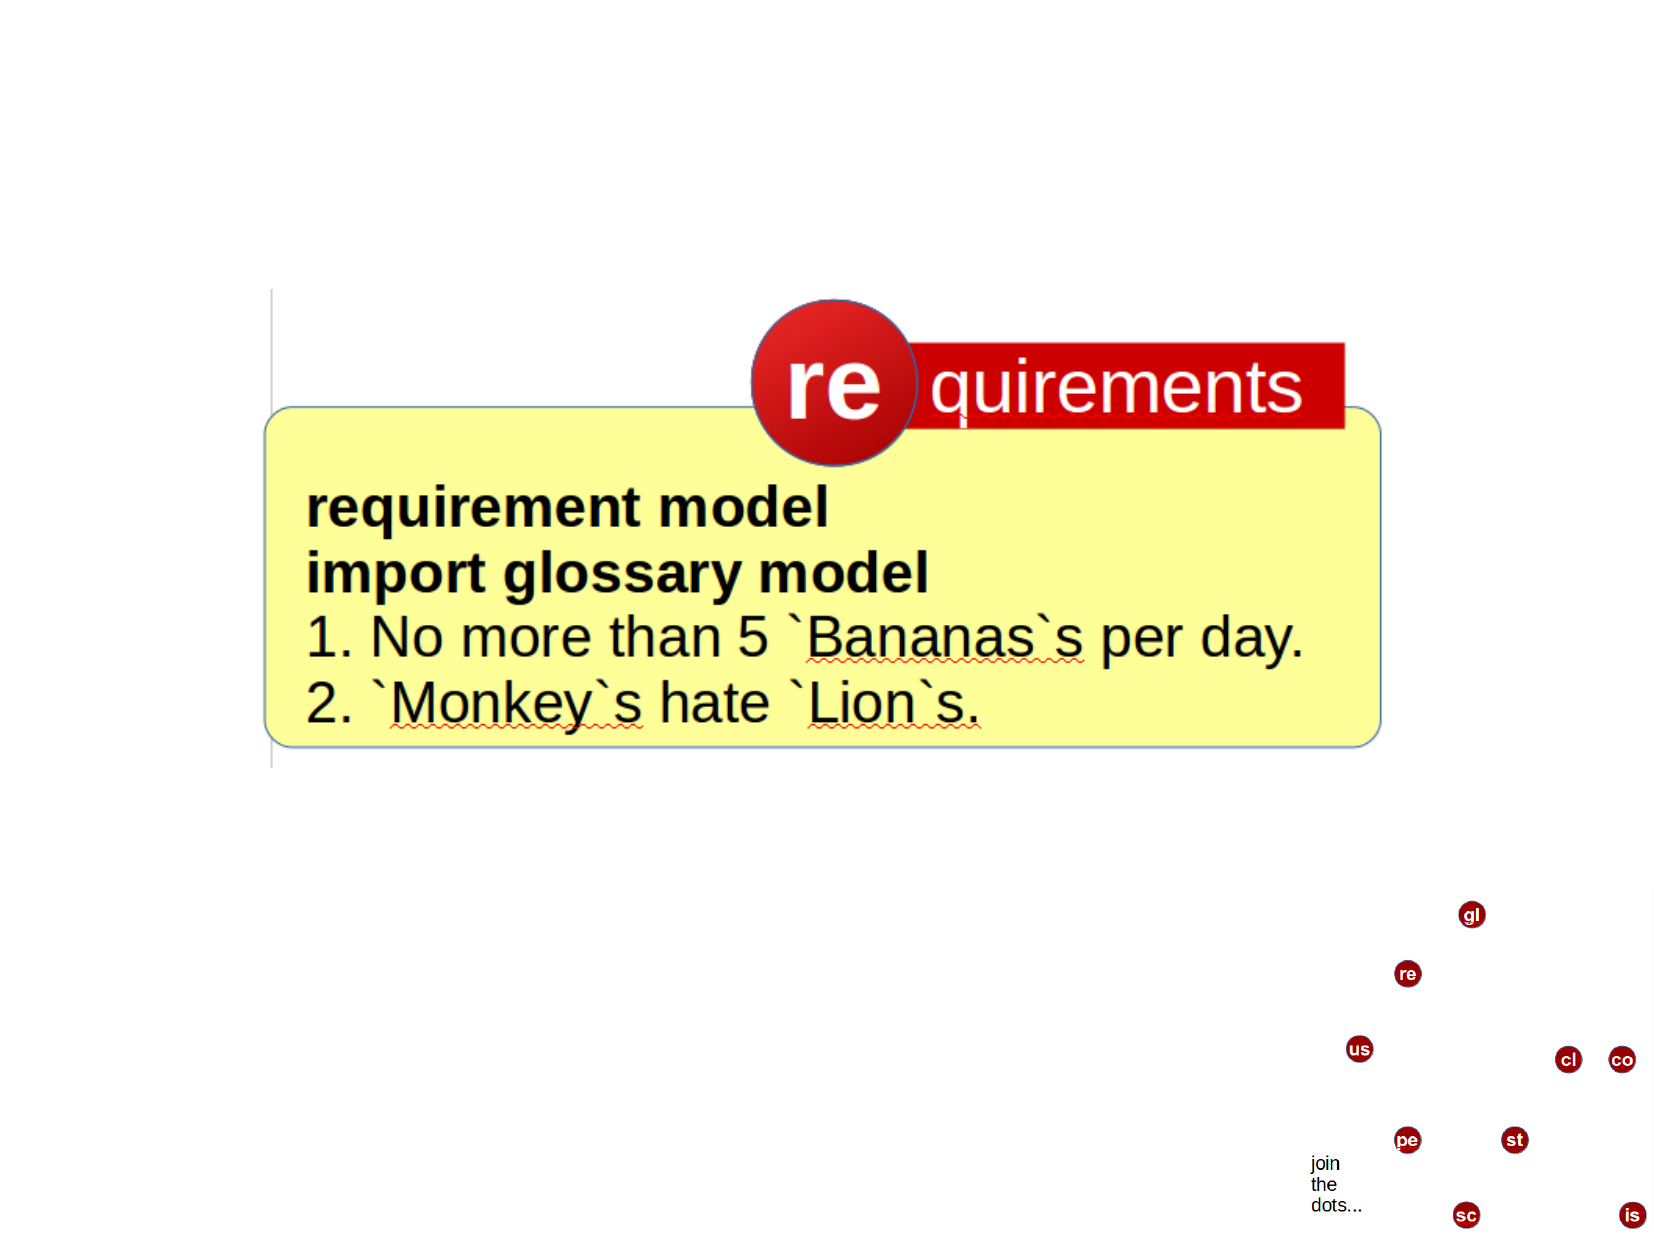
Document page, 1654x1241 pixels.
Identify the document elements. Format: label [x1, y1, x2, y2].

picture [254, 289, 1399, 768]
picture [1305, 891, 1654, 1229]
